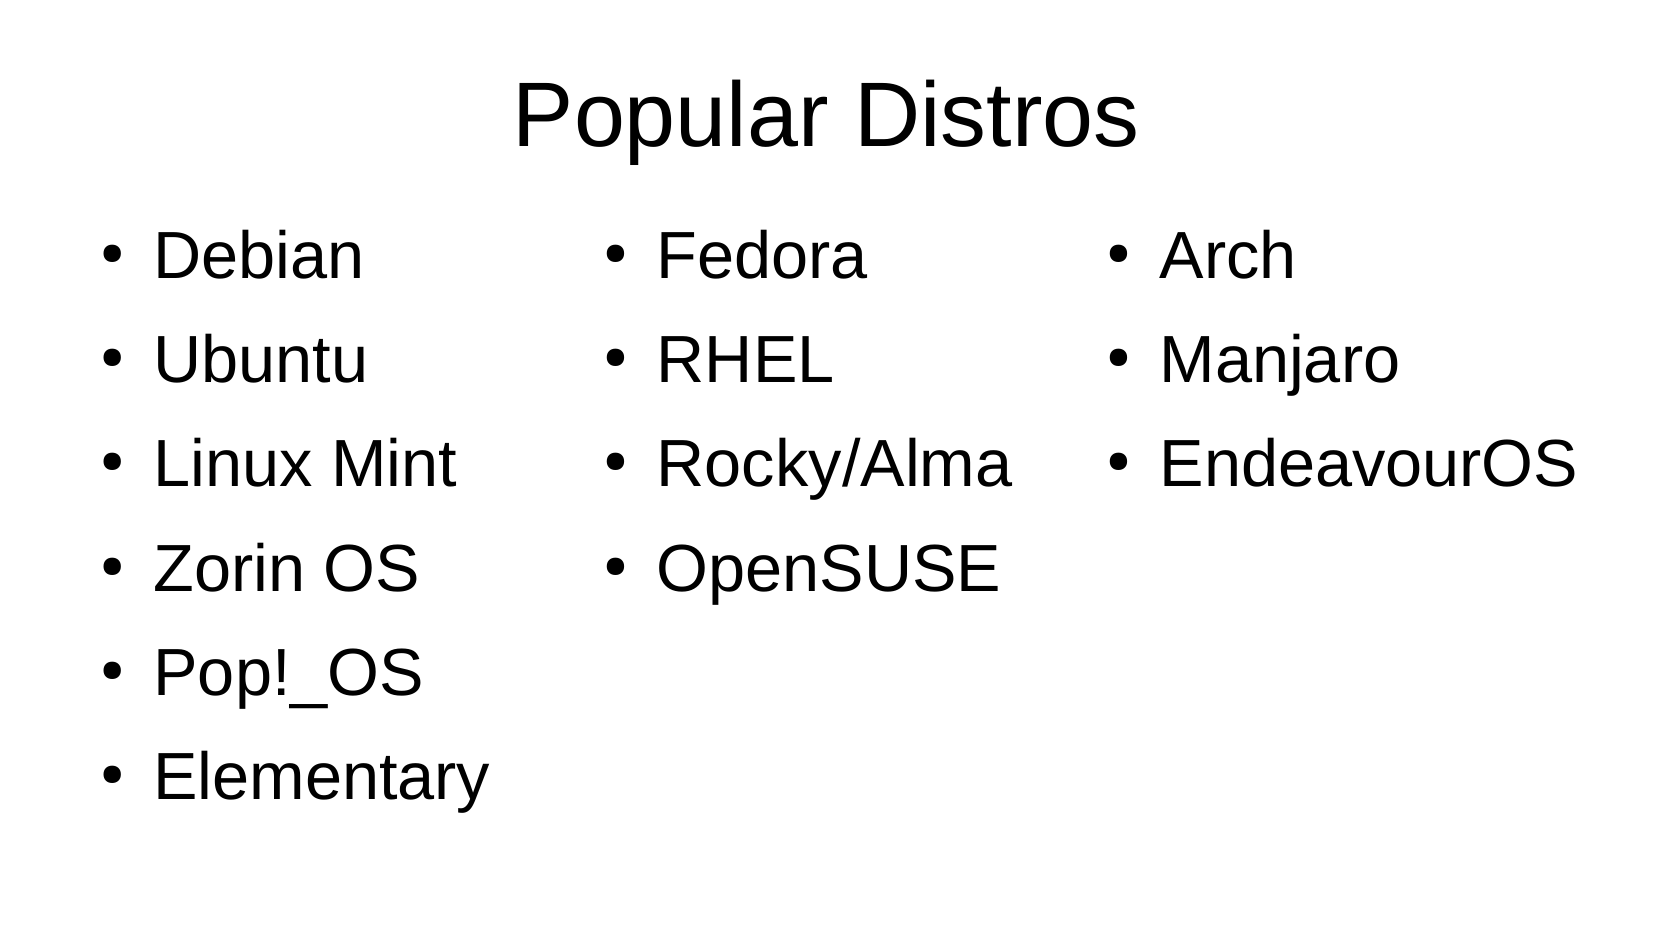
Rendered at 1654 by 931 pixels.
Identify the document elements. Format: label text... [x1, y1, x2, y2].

list Debian Ubuntu Linux Mint Zorin OS Pop!_OS Elementary [82, 217, 562, 901]
list Arch Manjaro EndeavourOS [1088, 217, 1613, 901]
list Fedora RHEL Rocky/Alma OpenSUSE [585, 217, 1065, 901]
title Popular Distros [82, 37, 1571, 193]
